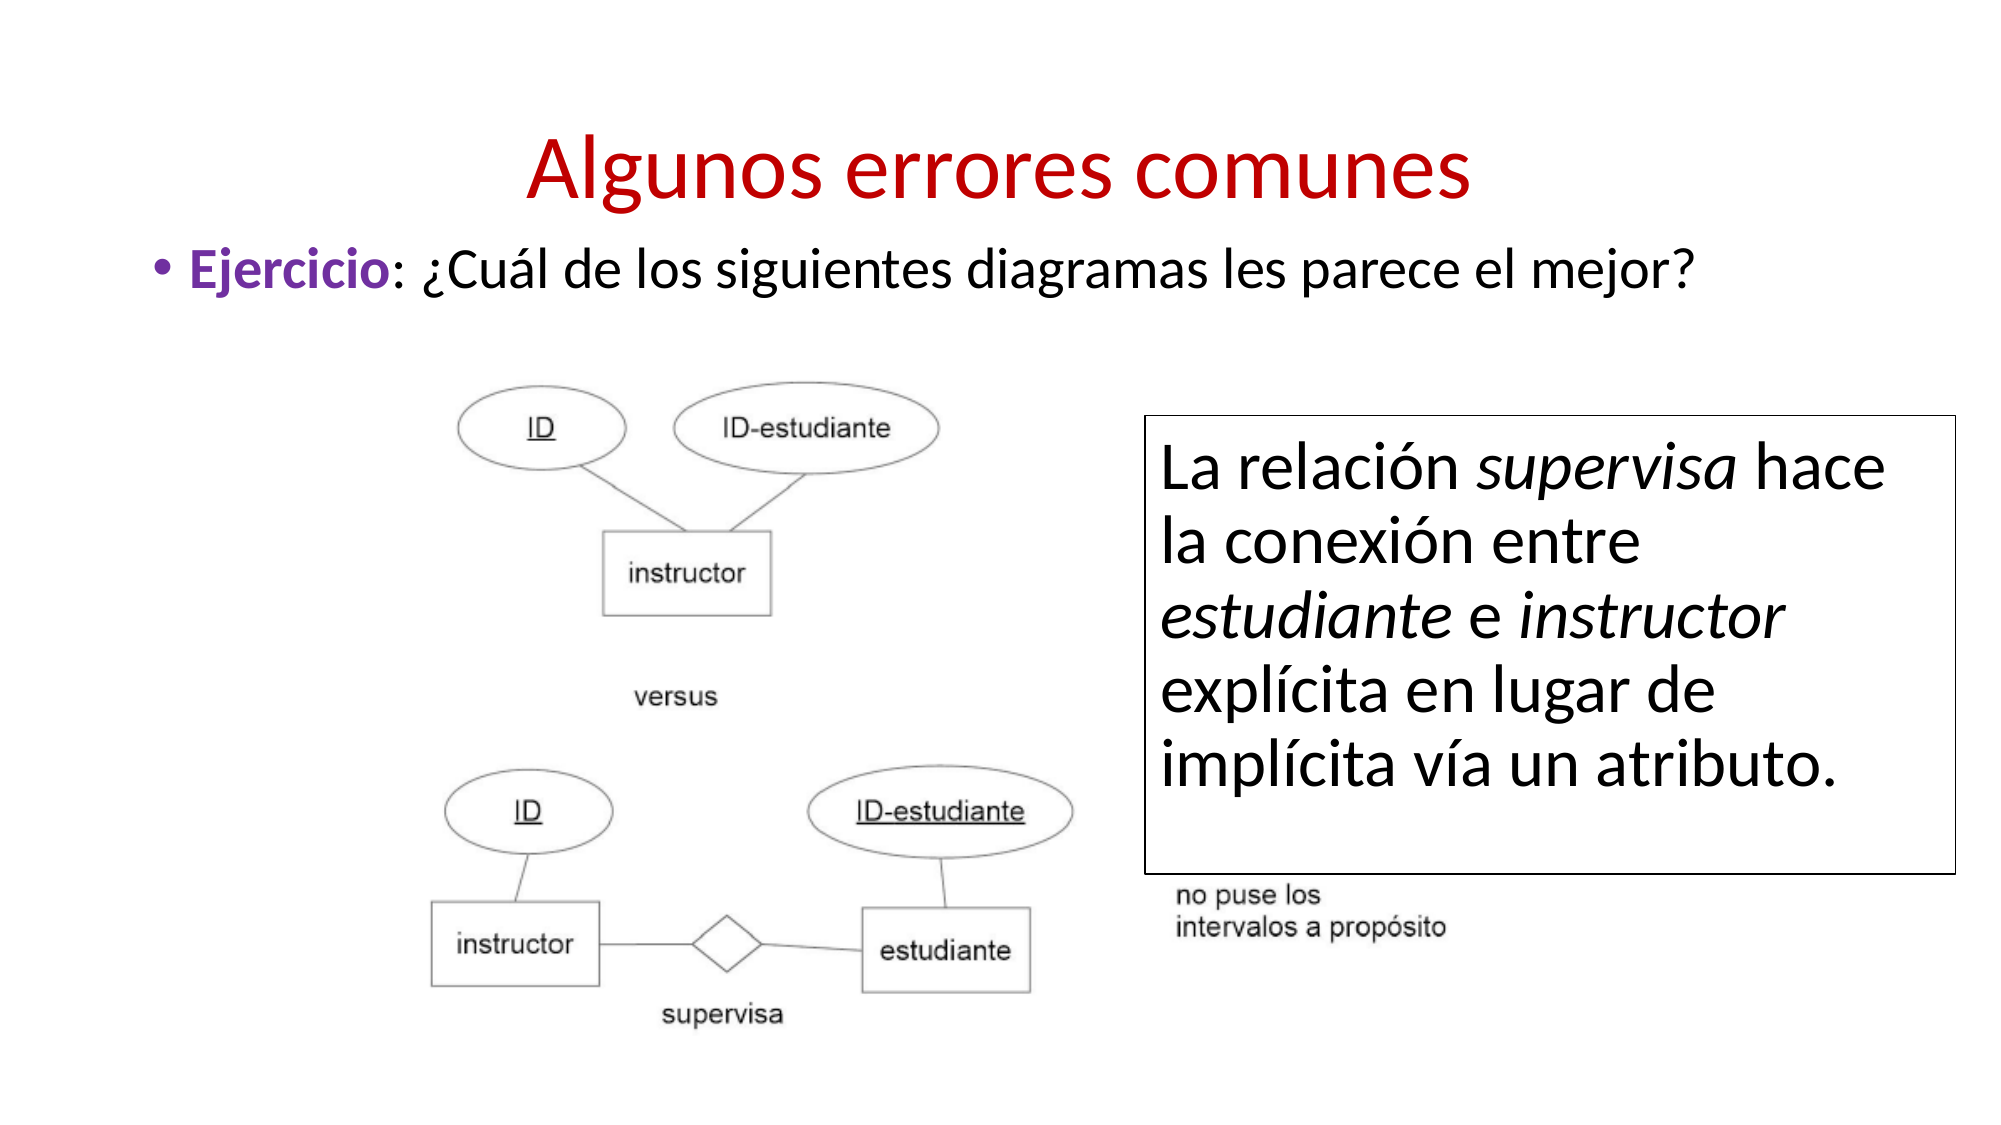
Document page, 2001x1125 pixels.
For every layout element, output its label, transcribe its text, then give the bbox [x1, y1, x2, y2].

picture [386, 337, 1469, 1051]
text_box La relación supervisa hace la conexión entre estudiante e instructor explícita en lugar de implícita vía un atributo. [1145, 415, 1956, 874]
list Ejercicio: ¿Cuál de los siguientes diagramas les parece el mejor? [137, 230, 1863, 332]
title Algunos errores comunes [137, 59, 1863, 230]
